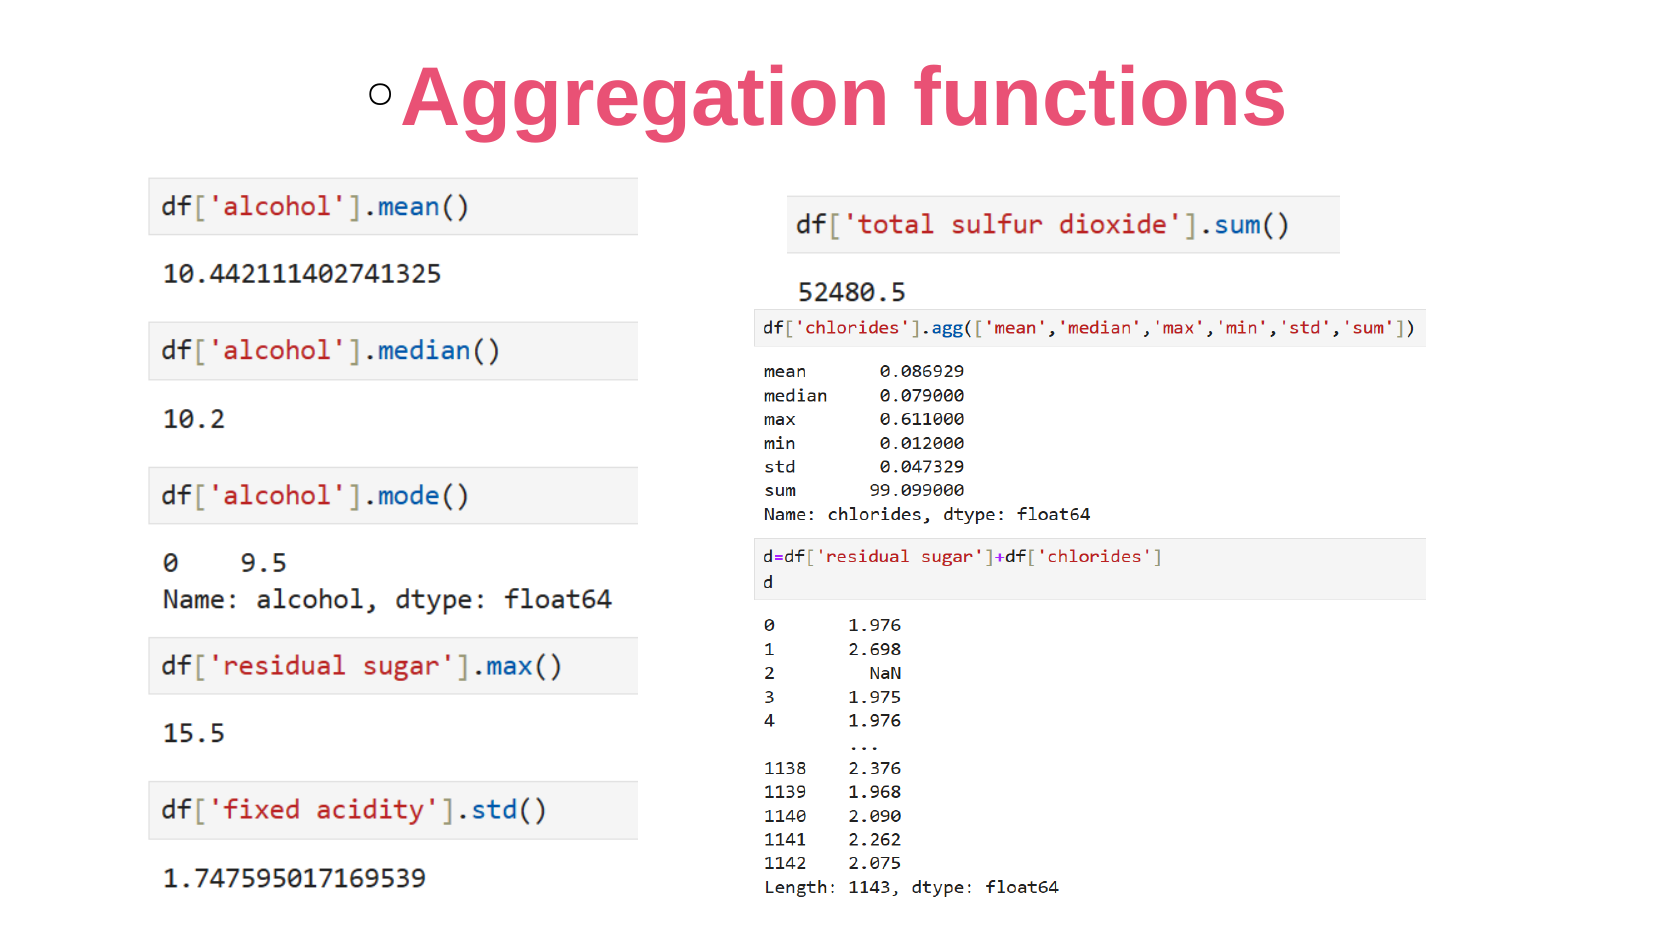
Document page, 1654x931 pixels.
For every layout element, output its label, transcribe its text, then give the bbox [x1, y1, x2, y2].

picture [747, 187, 1426, 901]
title Aggregation functions [82, 37, 1571, 193]
picture [136, 174, 638, 901]
